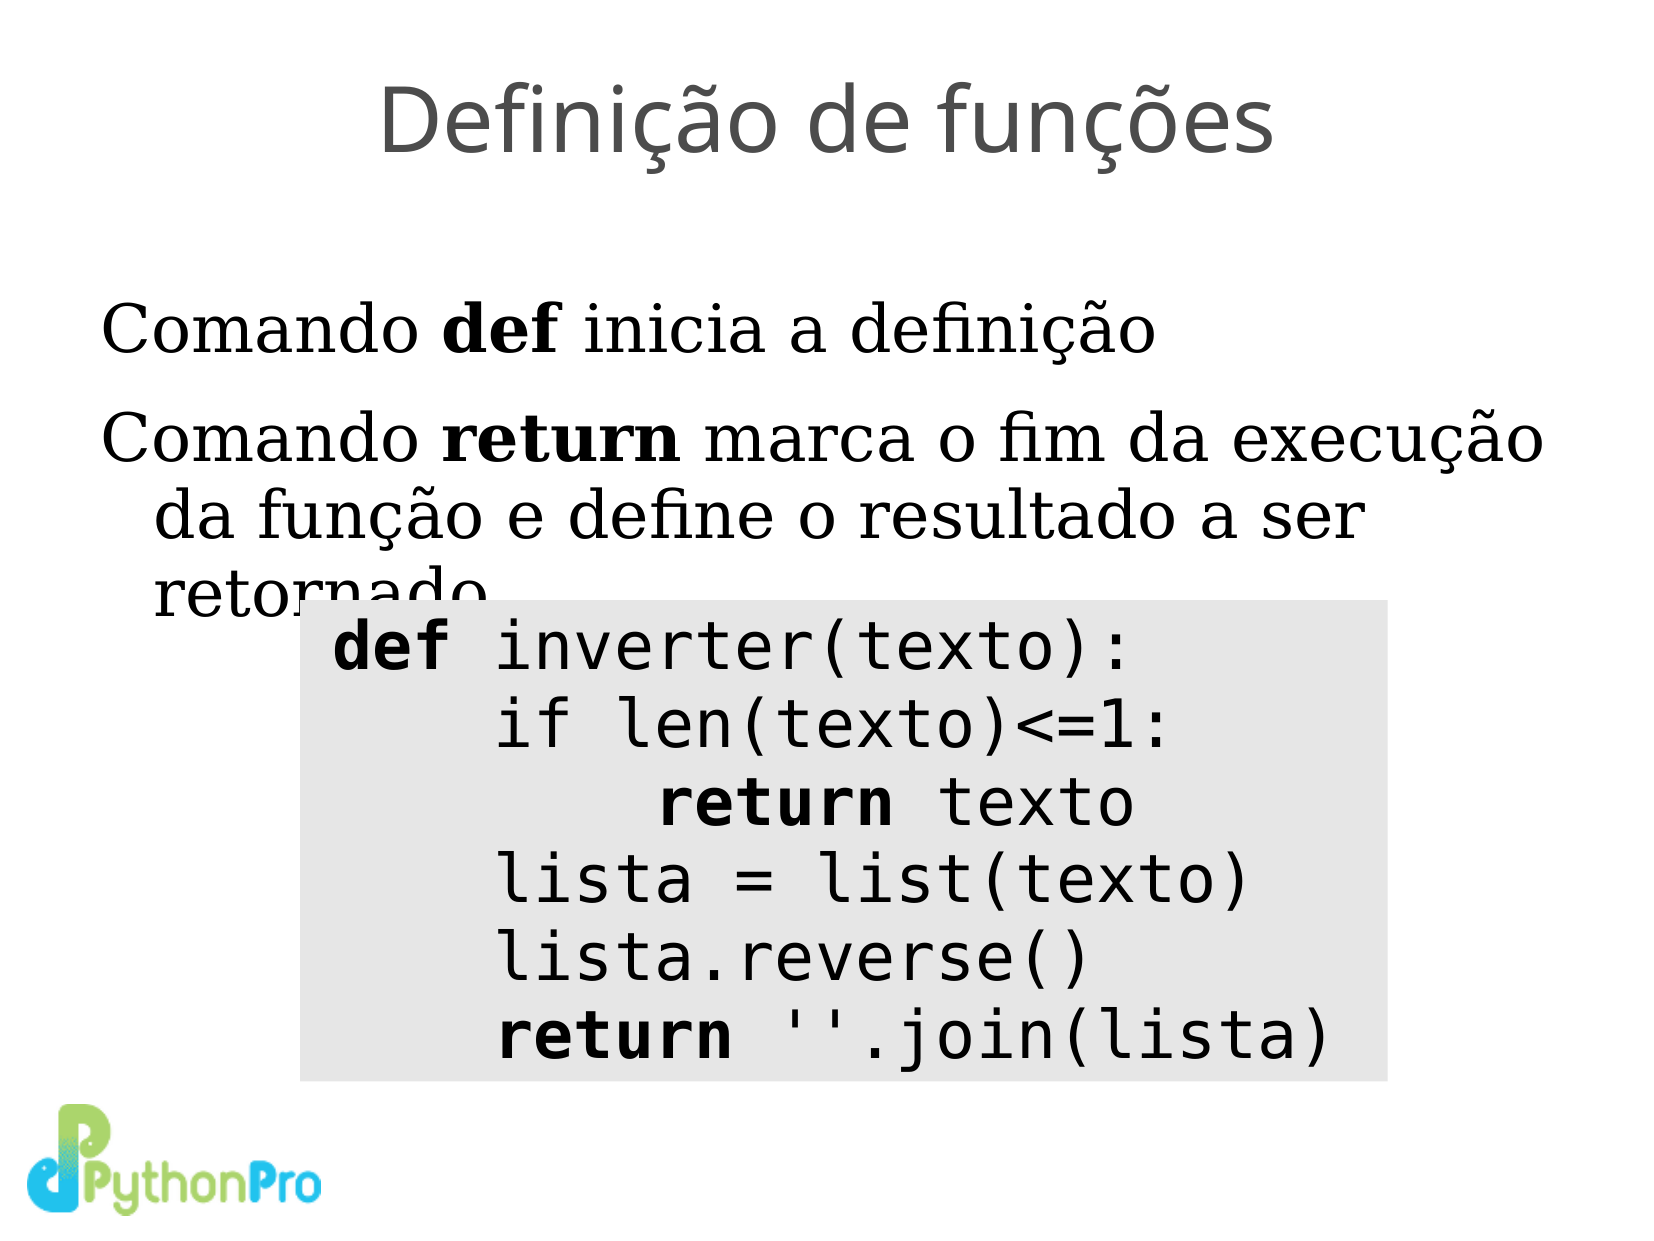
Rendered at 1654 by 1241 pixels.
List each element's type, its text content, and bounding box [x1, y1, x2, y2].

title Definição de funções [82, 13, 1571, 222]
picture [27, 1104, 321, 1216]
text_box def inverter(texto): if len(texto)<=1: return texto lista = list(texto) lista.reverse() return ''.join(lista) [300, 600, 1388, 1082]
list Comando def inicia a definição Comando return marca o fim da execução da função e define o resultado a ser retornado [82, 290, 1571, 1109]
